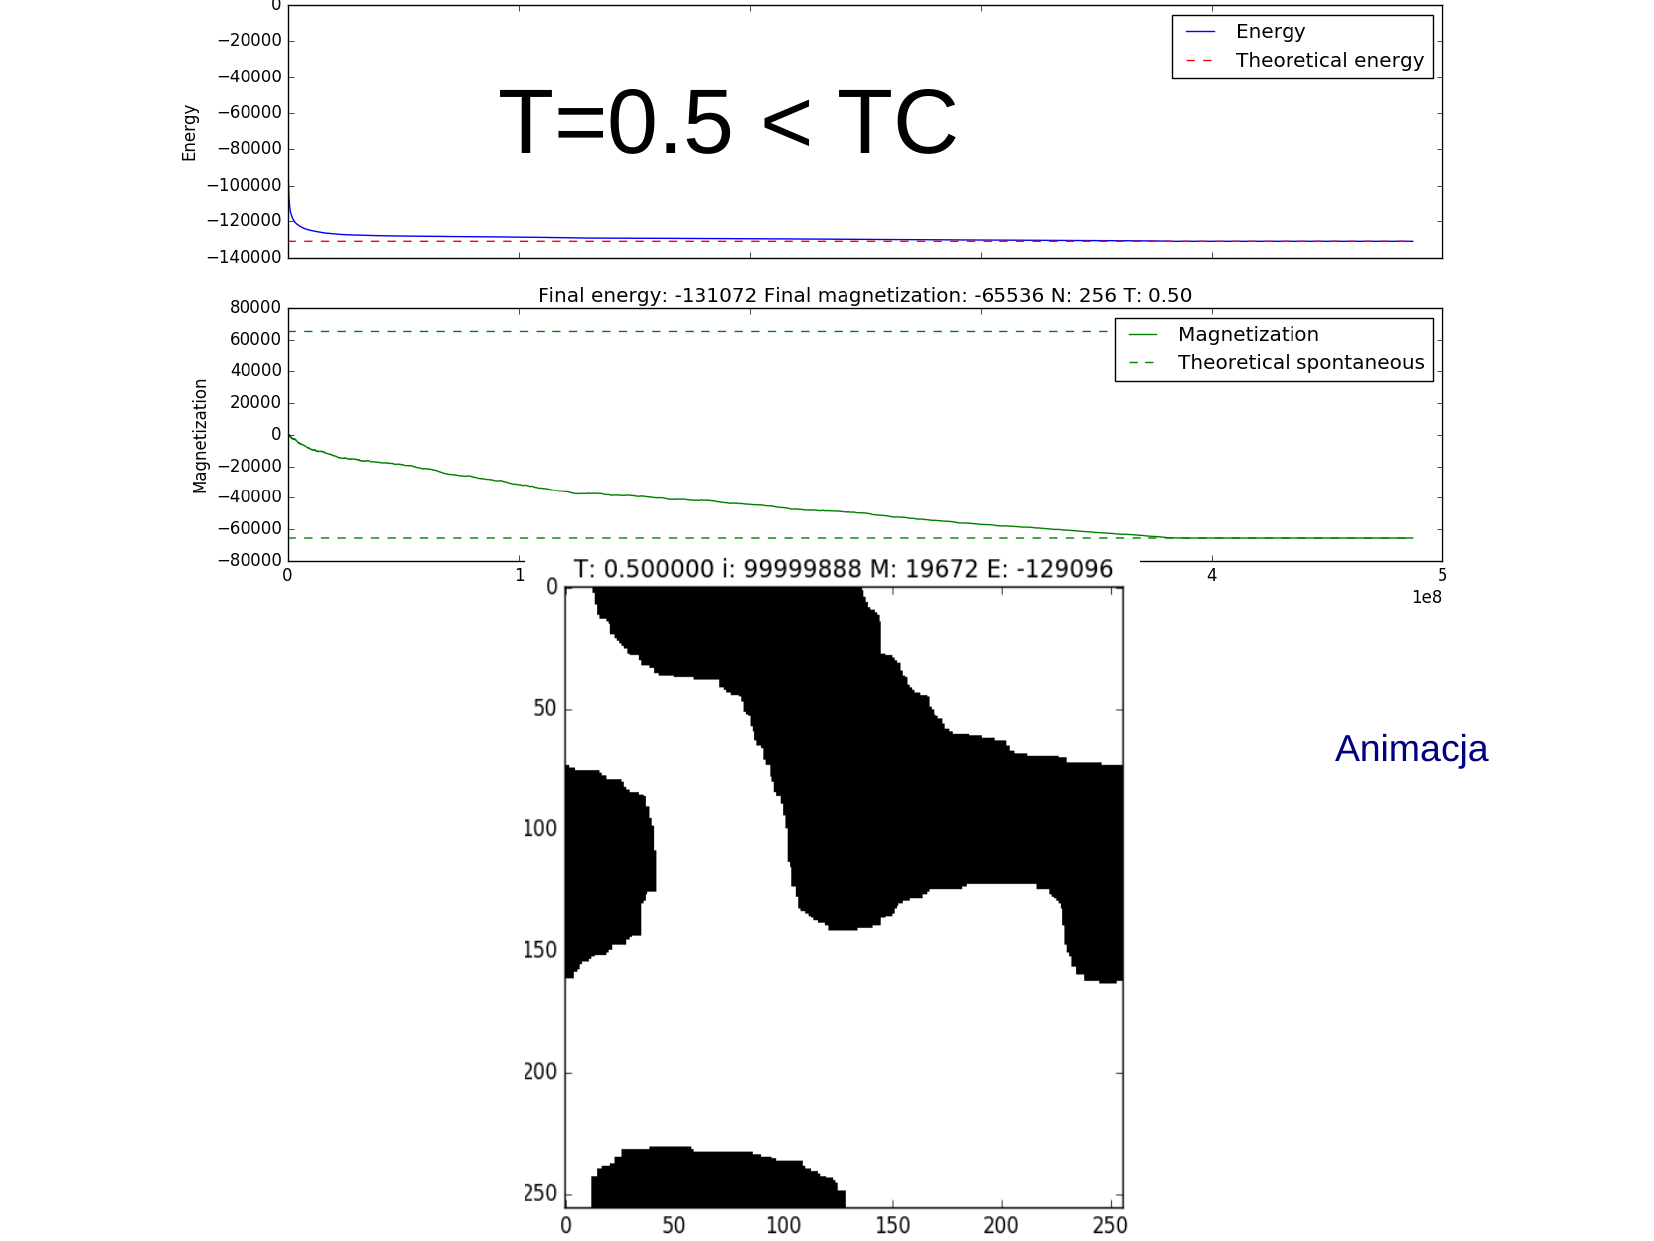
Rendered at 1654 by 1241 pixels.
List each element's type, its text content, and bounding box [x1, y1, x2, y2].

text_box Animacja [1320, 720, 1516, 791]
title T=0.5 < TC [0, 17, 1474, 226]
picture [101, 0, 1591, 1241]
